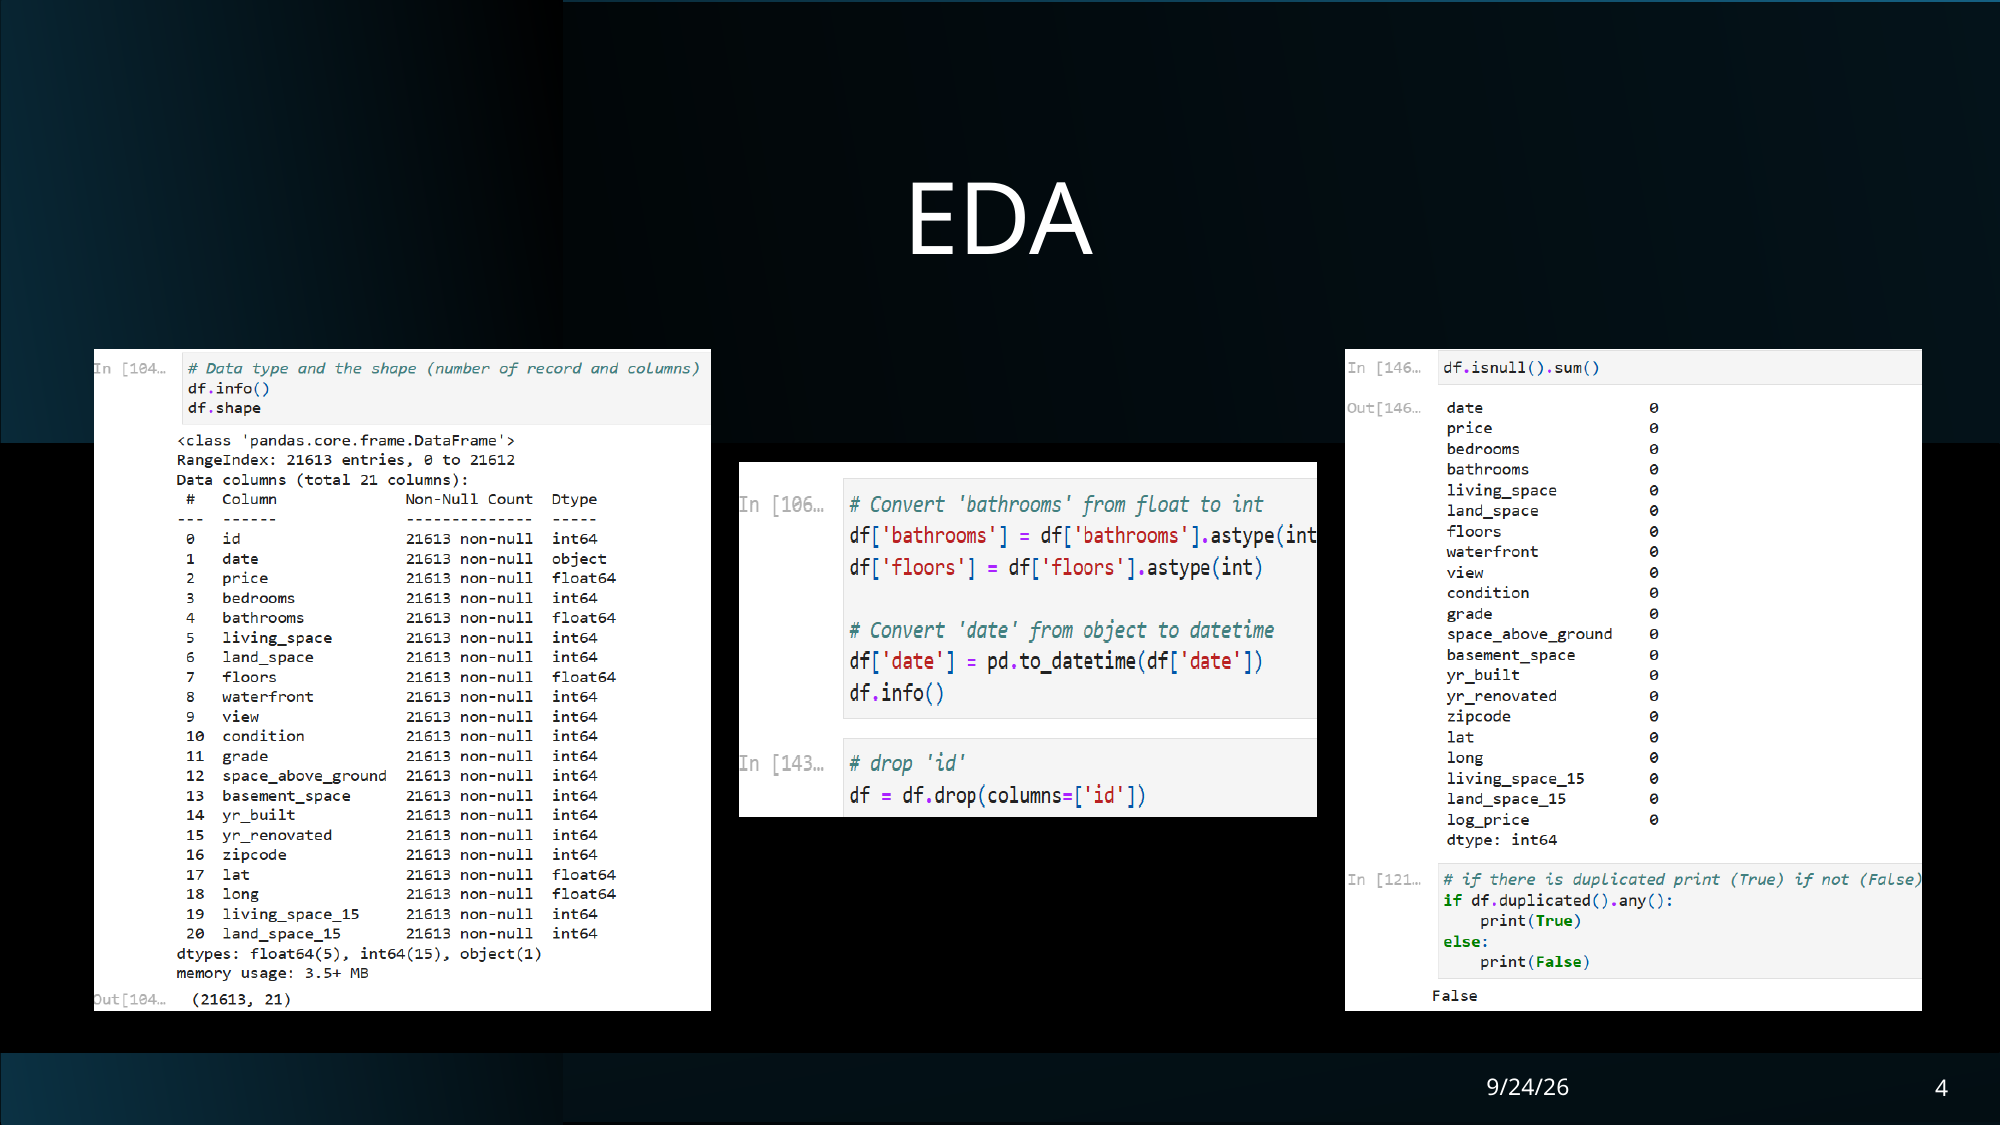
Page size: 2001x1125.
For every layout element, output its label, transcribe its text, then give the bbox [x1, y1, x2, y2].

text_box [0, 0, 2000, 1125]
text_box 12/9/2024 [1471, 1058, 1920, 1119]
picture [94, 349, 711, 1011]
picture [739, 462, 1317, 817]
text_box 3 [1920, 1058, 1994, 1119]
picture [1345, 349, 1922, 1011]
title EDA [189, 91, 1808, 284]
